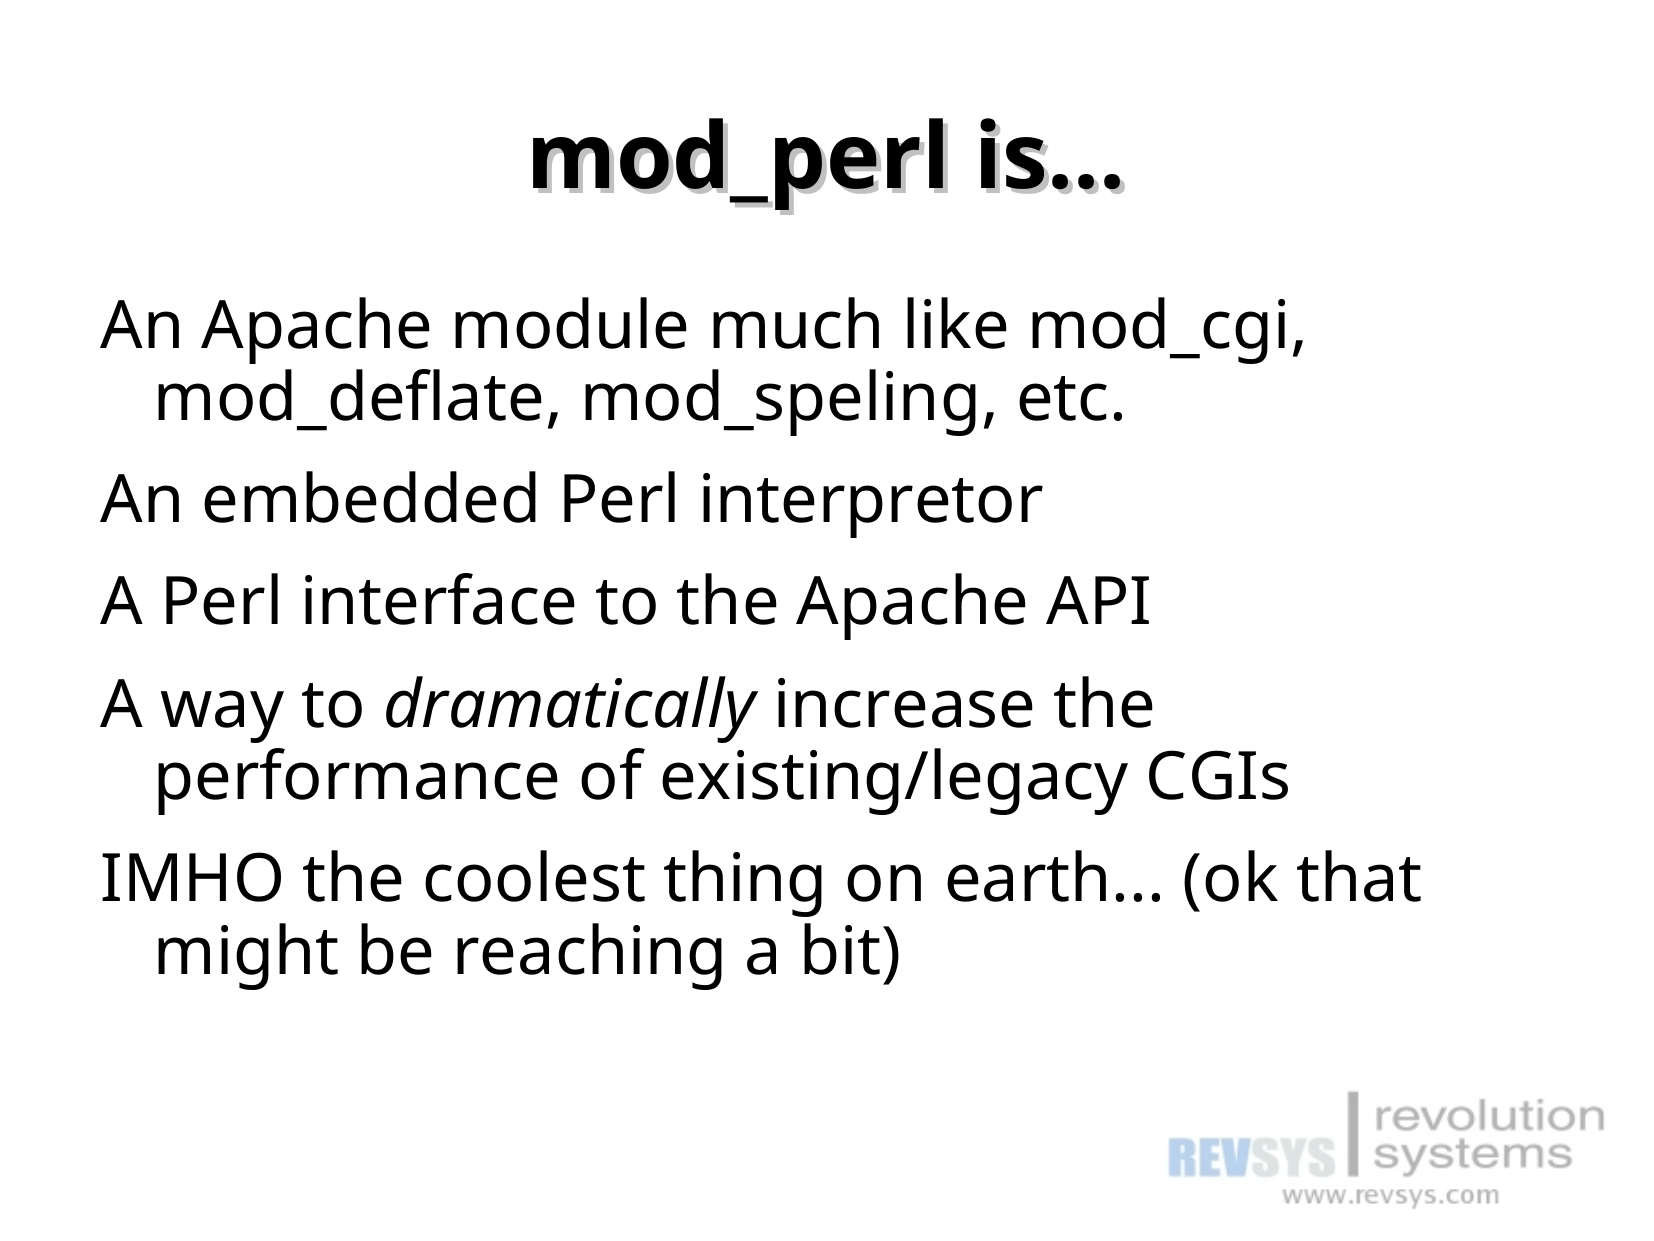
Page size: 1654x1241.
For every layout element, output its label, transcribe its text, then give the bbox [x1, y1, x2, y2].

picture [1162, 1087, 1613, 1211]
list An Apache module much like mod_cgi, mod_deflate, mod_speling, etc. An embedded Perl interpretor A Perl interface to the Apache API A way to dramatically increase the performance of existing/legacy CGIs IMHO the coolest thing on earth... (ok that might be reaching a bit) [82, 290, 1571, 1051]
title mod_perl is... [82, 49, 1571, 257]
